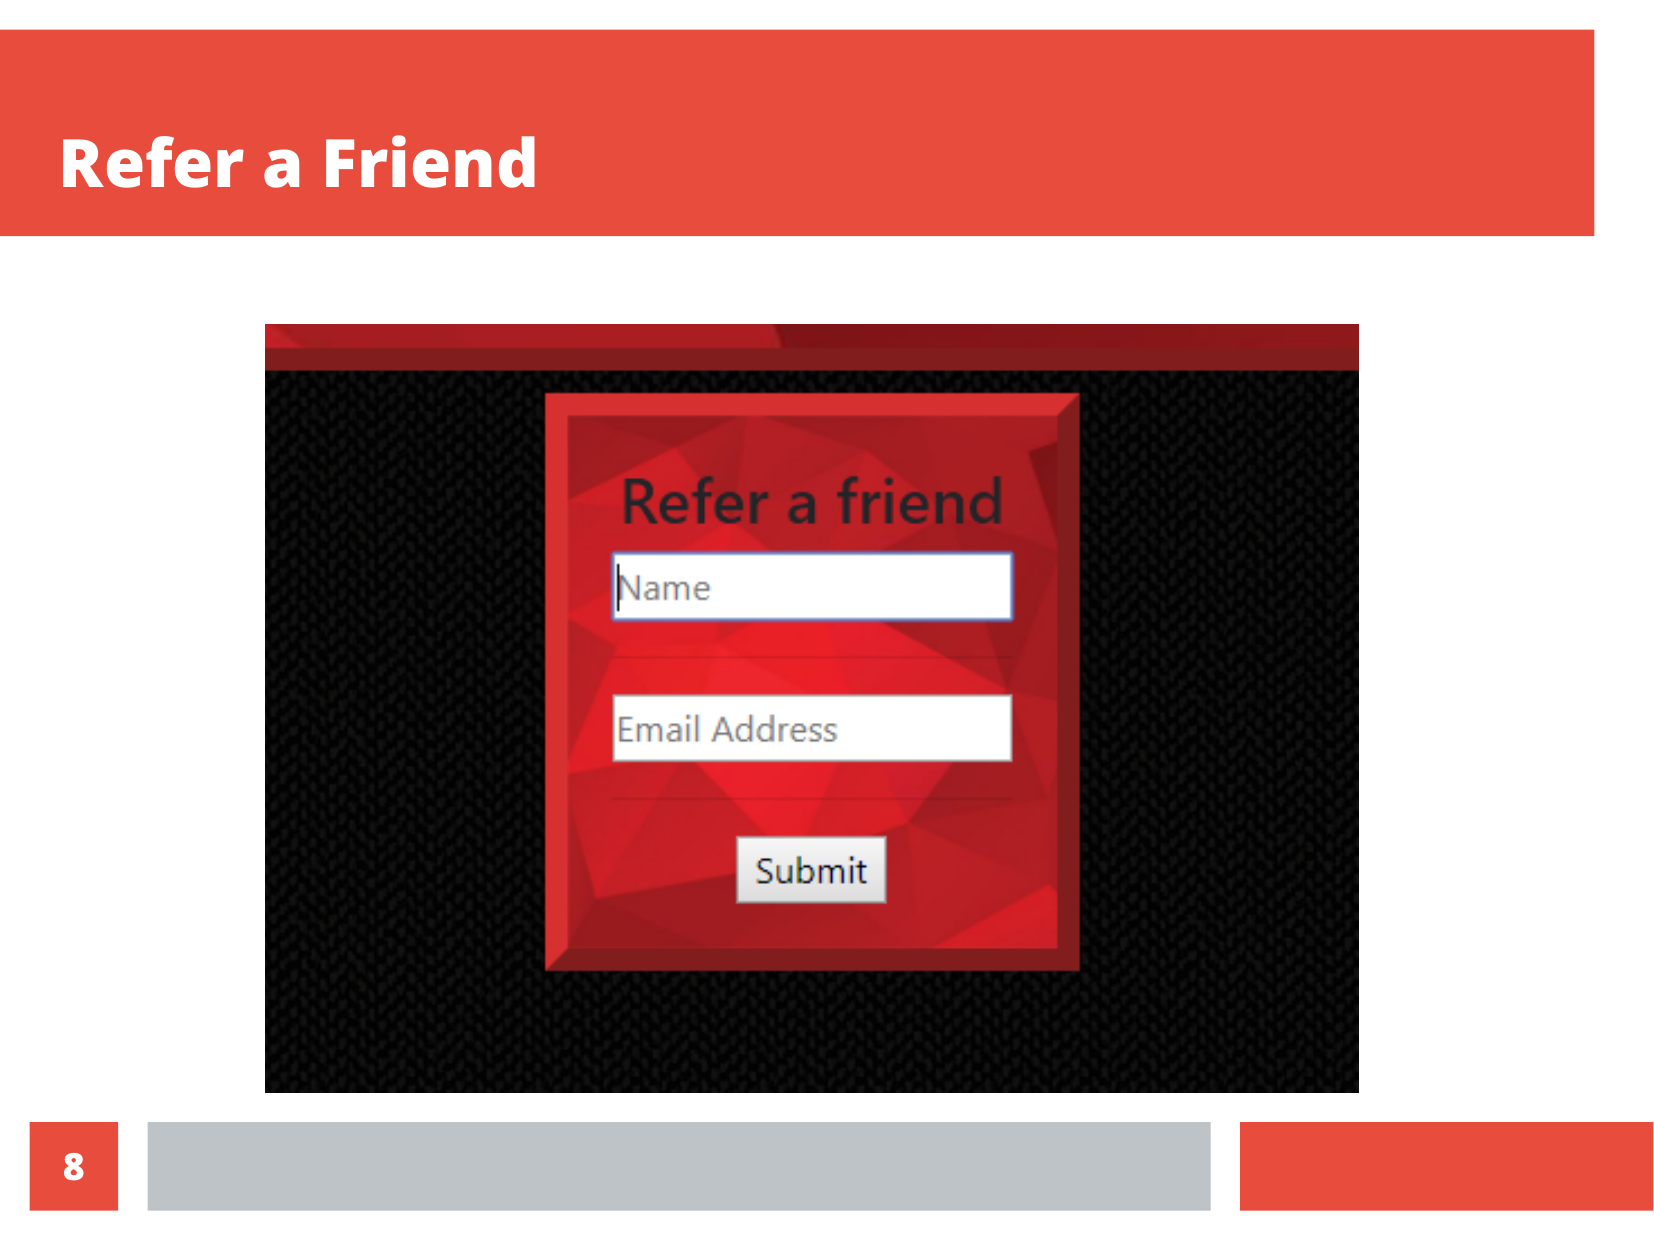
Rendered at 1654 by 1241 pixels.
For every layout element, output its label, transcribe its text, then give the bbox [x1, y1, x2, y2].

picture [265, 324, 1359, 1093]
title Refer a Friend [59, 59, 1595, 207]
